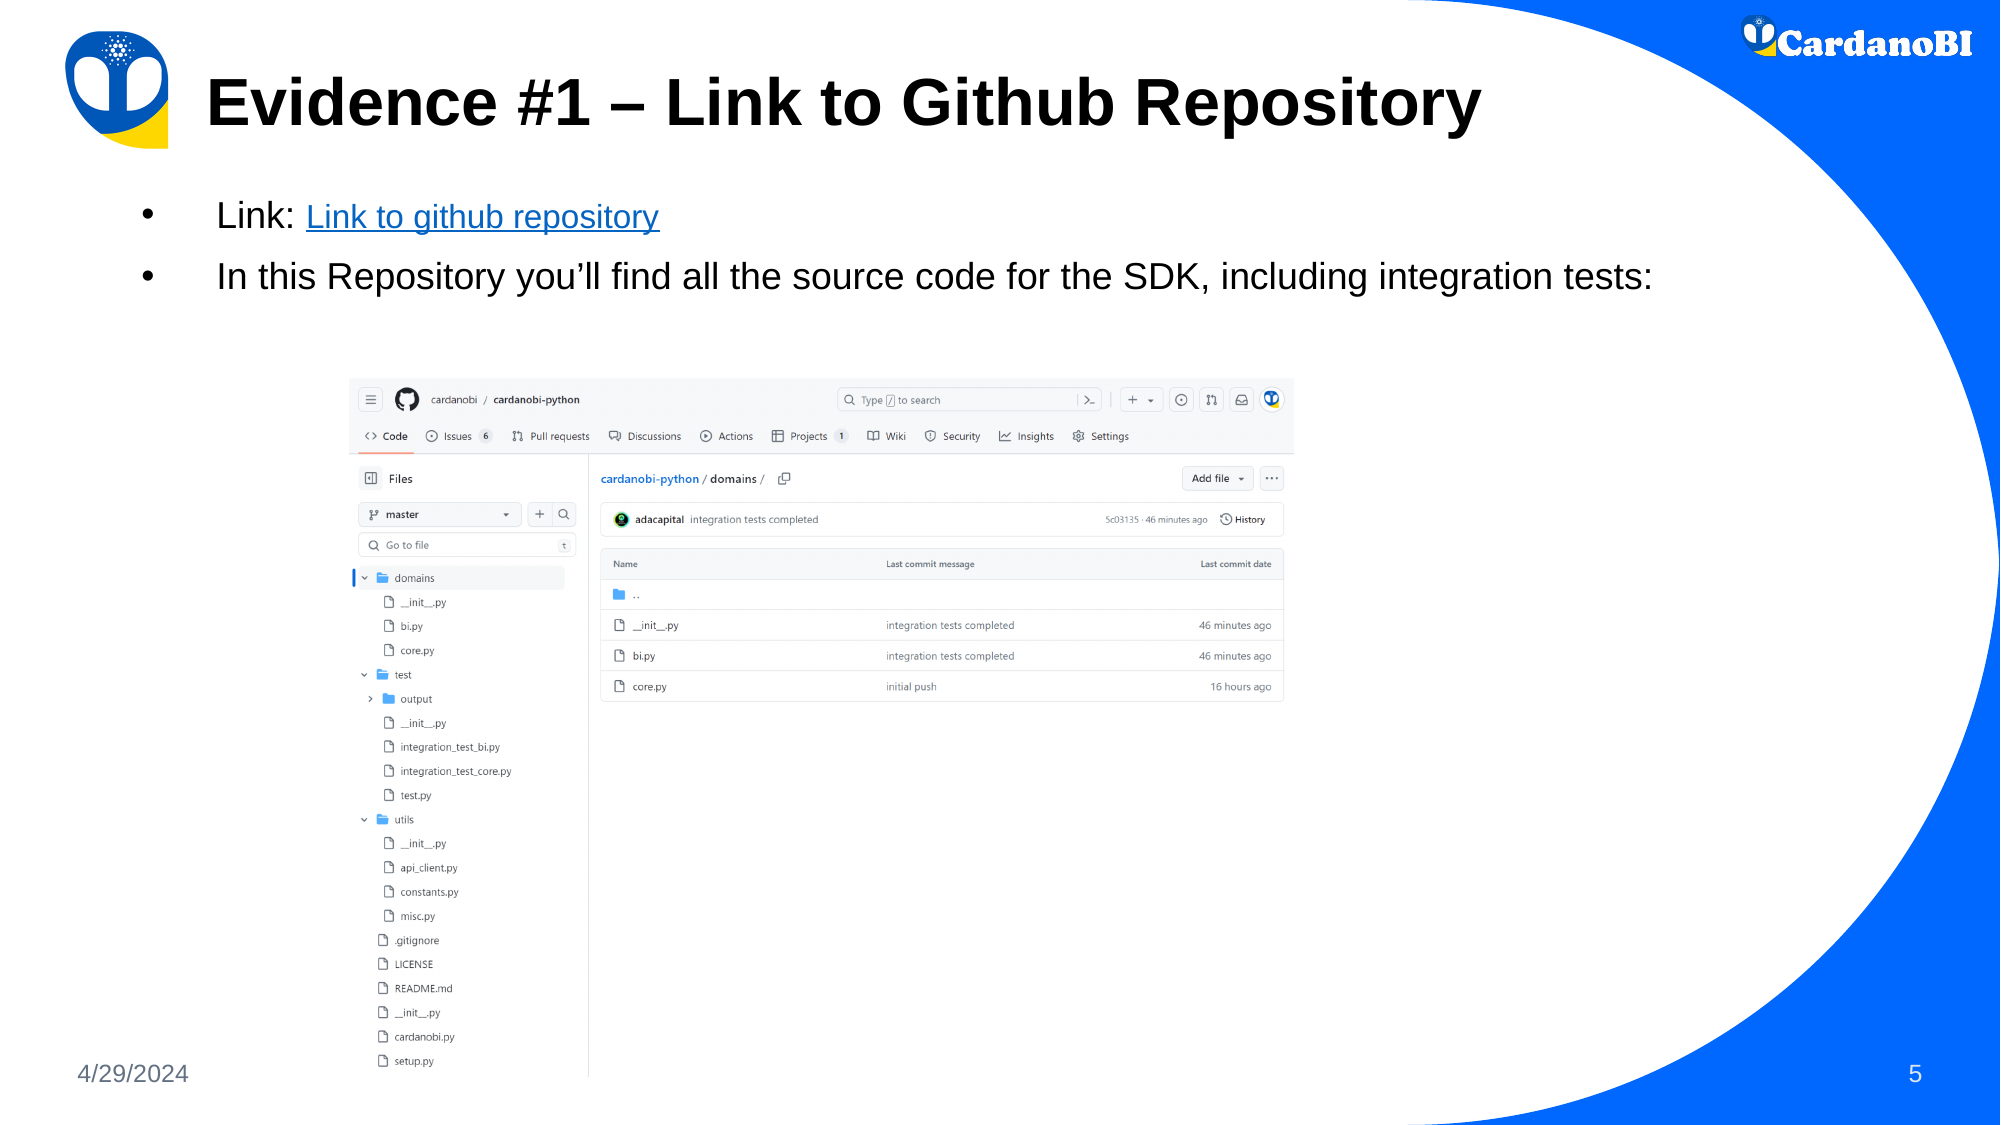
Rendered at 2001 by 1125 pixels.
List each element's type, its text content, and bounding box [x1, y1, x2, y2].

picture [349, 378, 1294, 1077]
list Link: Link to github repository In this Repository you’ll find all the source code for the SDK, including integration tests: [126, 188, 1779, 1020]
picture [1741, 15, 1973, 65]
picture [27, 0, 206, 190]
slide_number 1 [1665, 1042, 1938, 1103]
slide_number 4/29/2024 [62, 1042, 513, 1103]
title Evidence #1 – Link to Github Repository [191, 31, 1796, 148]
